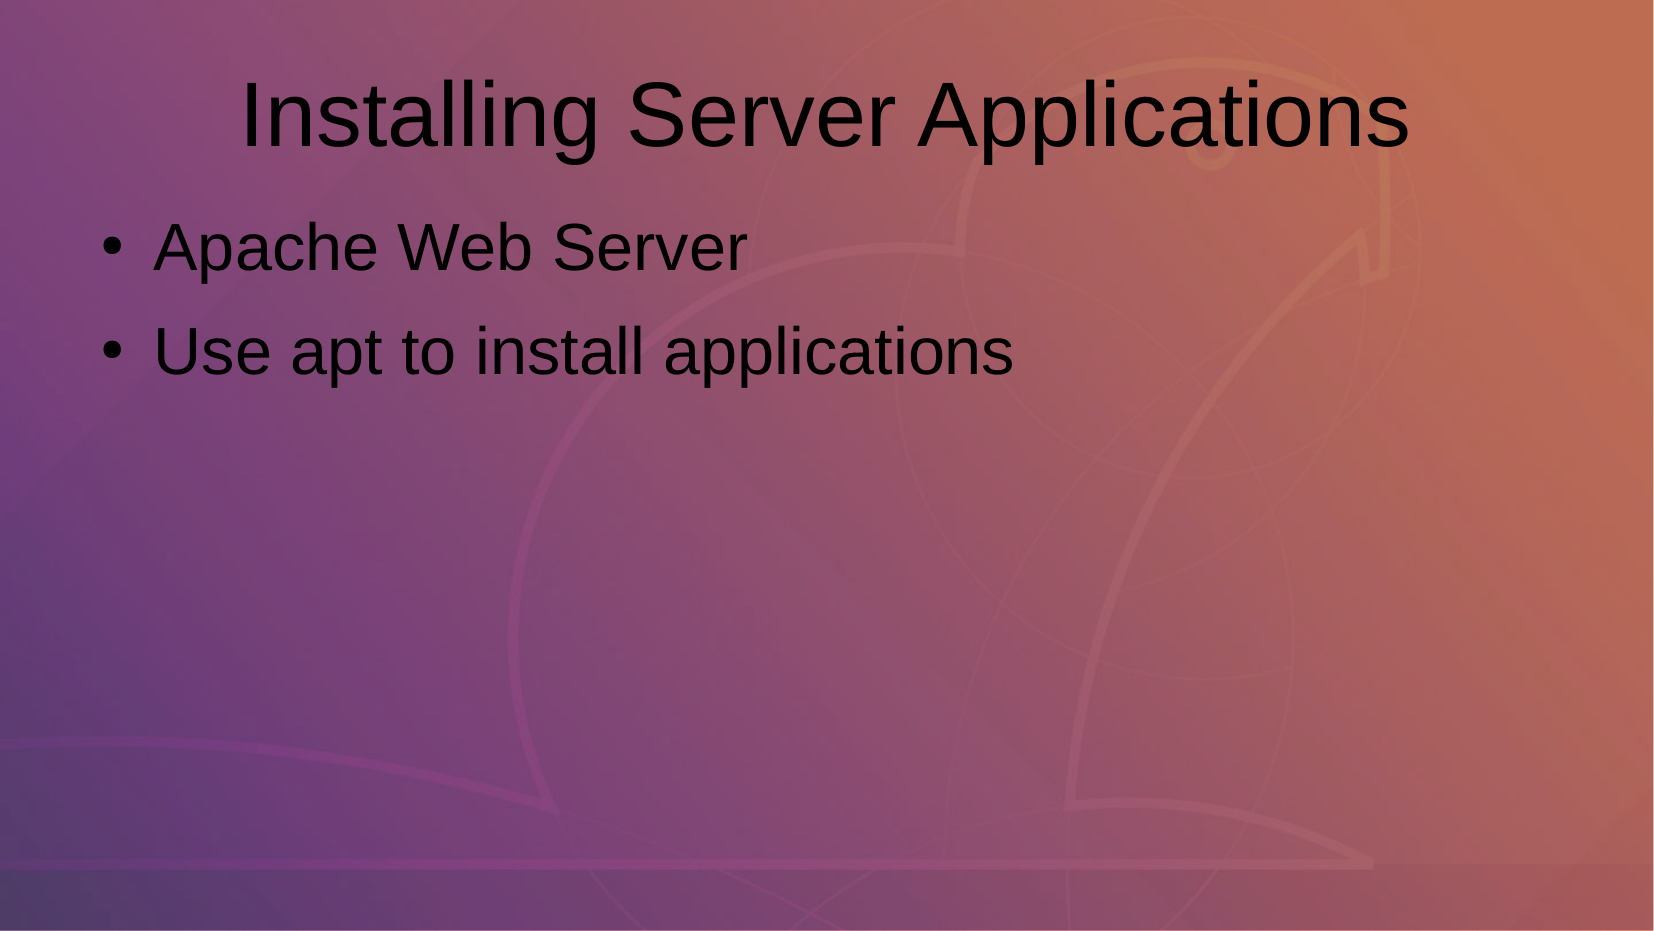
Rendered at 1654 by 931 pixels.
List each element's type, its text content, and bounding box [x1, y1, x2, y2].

title Installing Server Applications [82, 37, 1571, 193]
list Apache Web Server Use apt to install applications [82, 210, 1571, 406]
